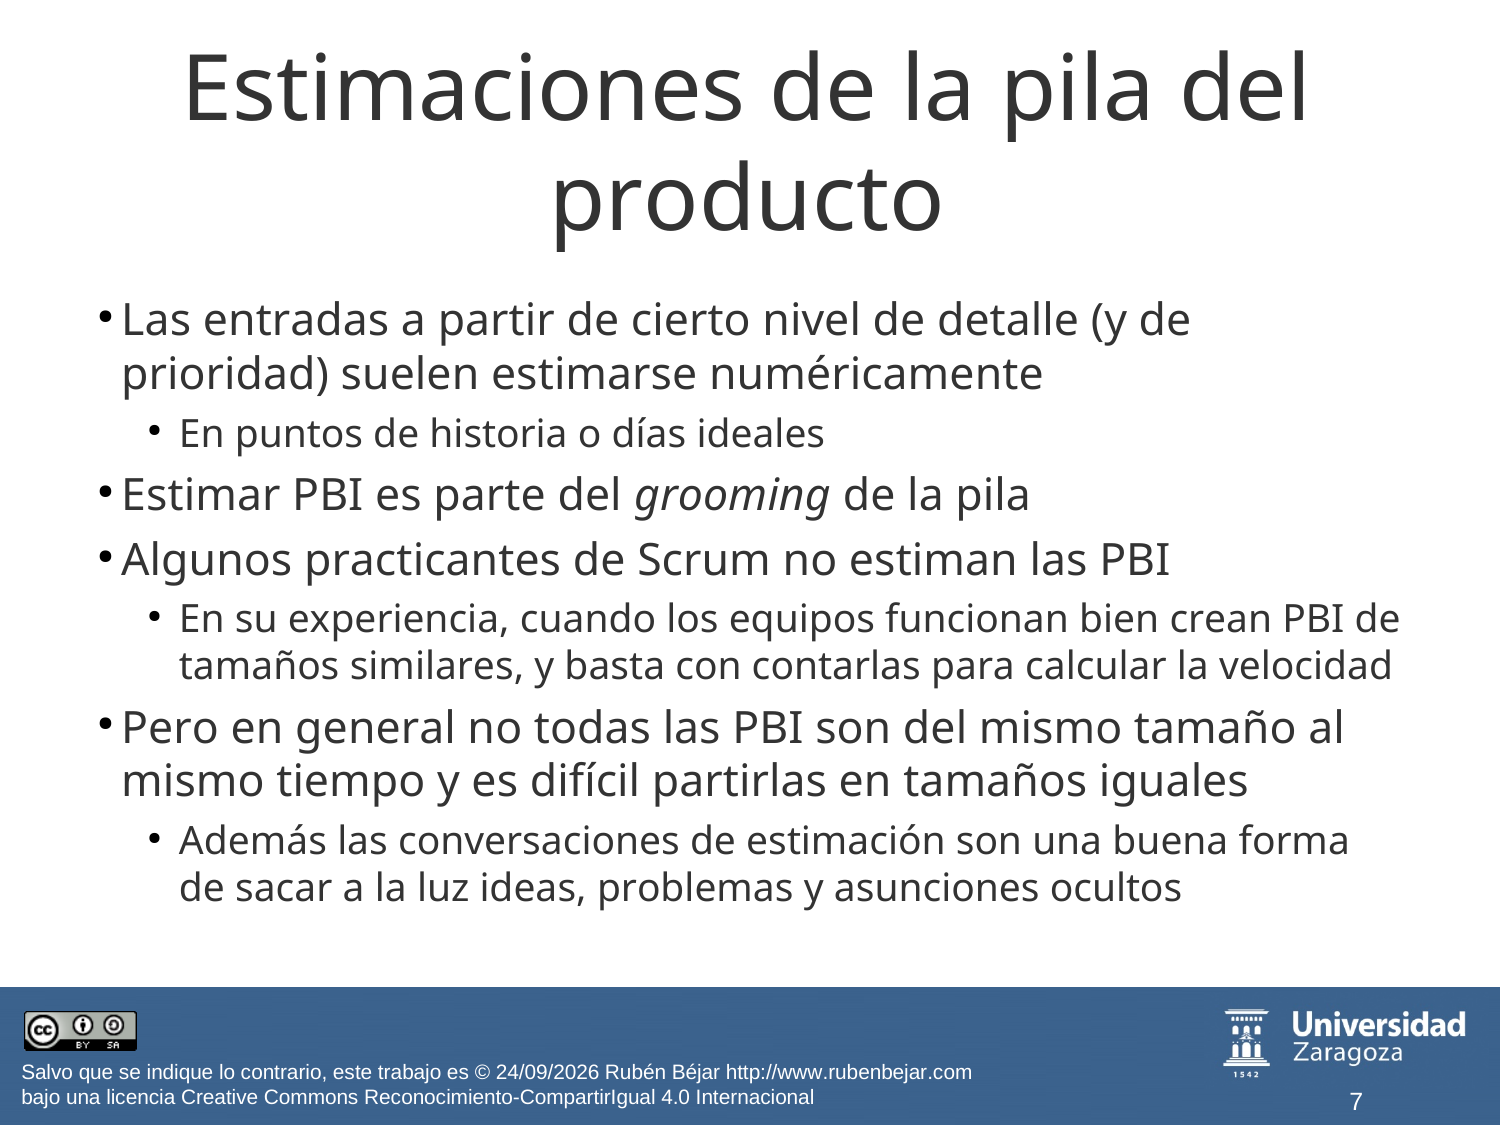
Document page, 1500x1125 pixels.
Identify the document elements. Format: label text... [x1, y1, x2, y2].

list Las entradas a partir de cierto nivel de detalle (y de prioridad) suelen estimarse numéricamente En puntos de historia o días ideales Estimar PBI es parte del grooming de la pila Algunos practicantes de Scrum no estiman las PBI En su experiencia, cuando los equipos funcionan bien crean PBI de tamaños similares, y basta con contarlas para calcular la velocidad Pero en general no todas las PBI son del mismo tamaño al mismo tiempo y es difícil partirlas en tamaños iguales Además las conversaciones de estimación son una buena forma de sacar a la luz ideas, problemas y asunciones ocultos [82, 283, 1418, 957]
picture [0, 987, 1500, 1125]
title Estimaciones de la pila del producto [74, 21, 1420, 257]
